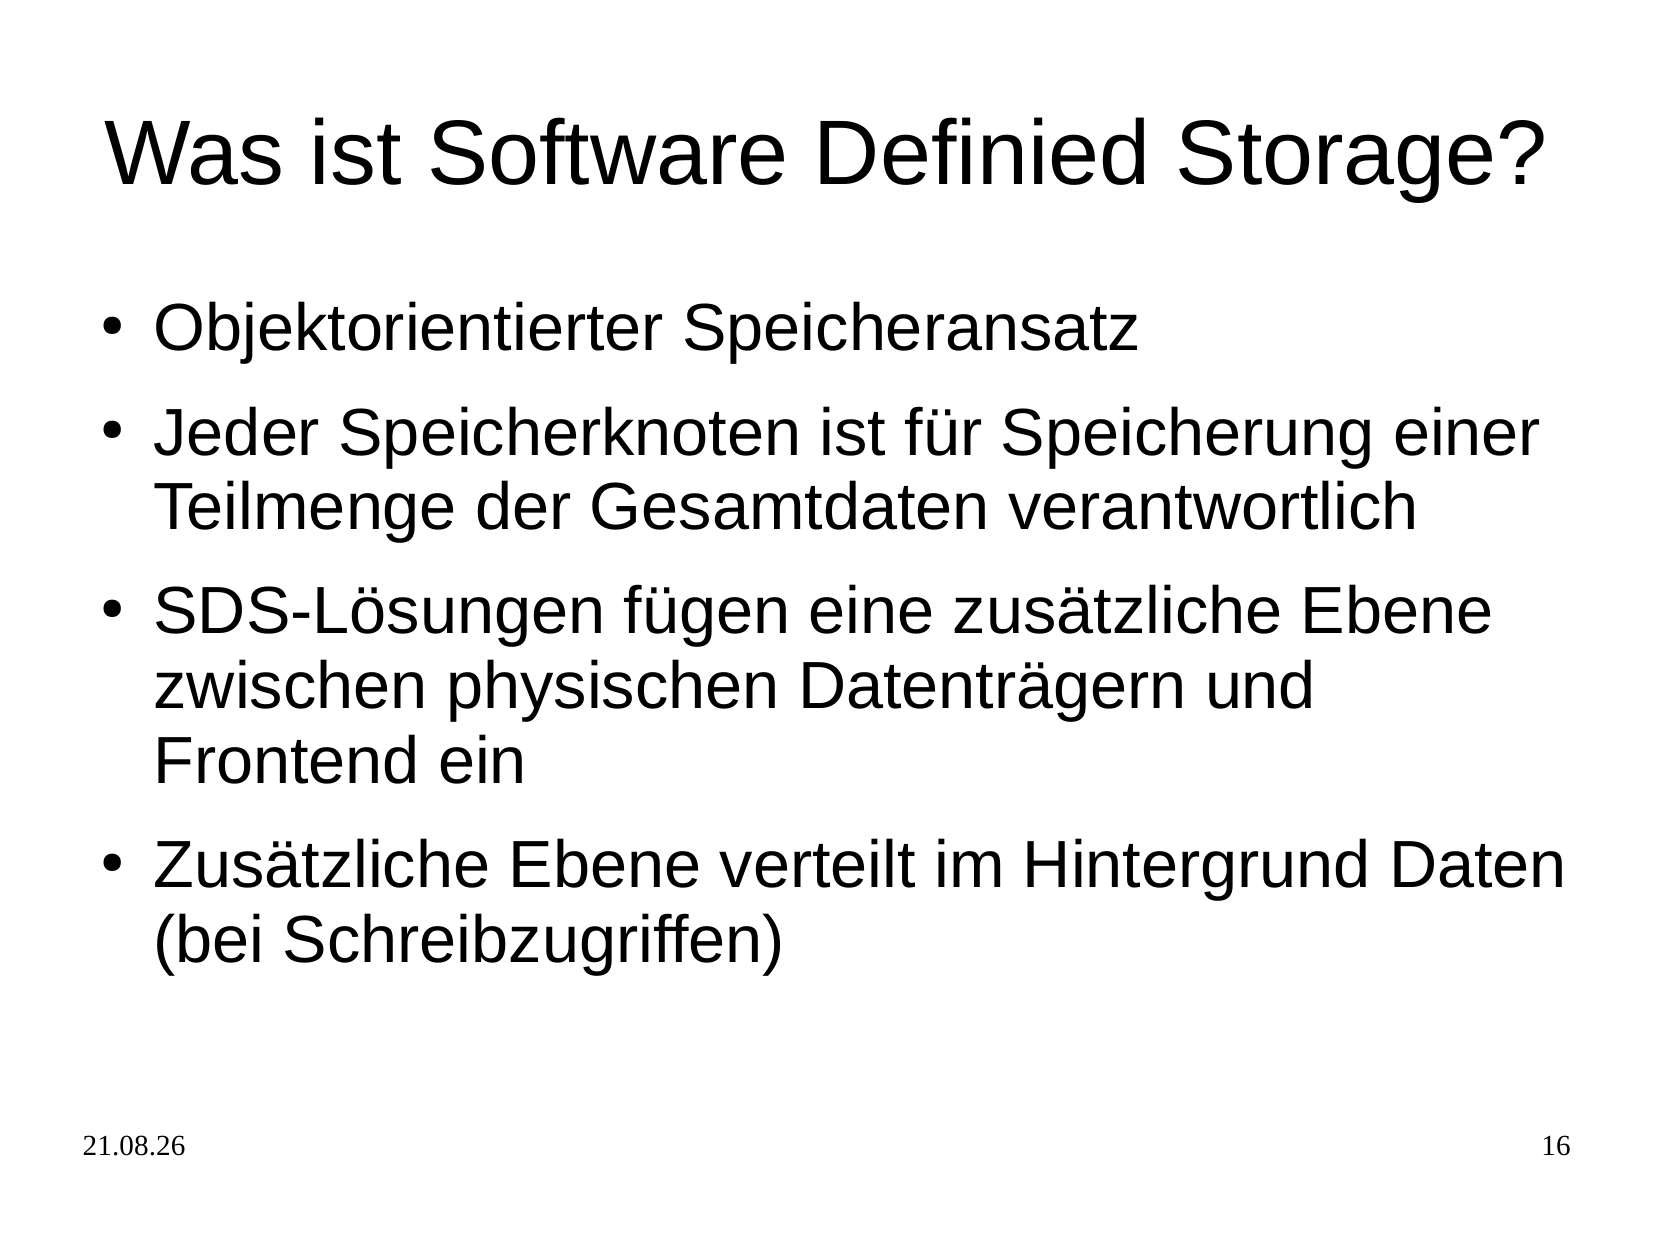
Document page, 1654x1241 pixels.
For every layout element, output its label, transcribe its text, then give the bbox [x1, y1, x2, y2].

list Objektorientierter Speicheransatz Jeder Speicherknoten ist für Speicherung einer Teilmenge der Gesamtdaten verantwortlich SDS-Lösungen fügen eine zusätzliche Ebene zwischen physischen Datenträgern und Frontend ein Zusätzliche Ebene verteilt im Hintergrund Daten (bei Schreibzugriffen) [82, 290, 1571, 1010]
title Was ist Software Definied Storage? [82, 49, 1571, 257]
